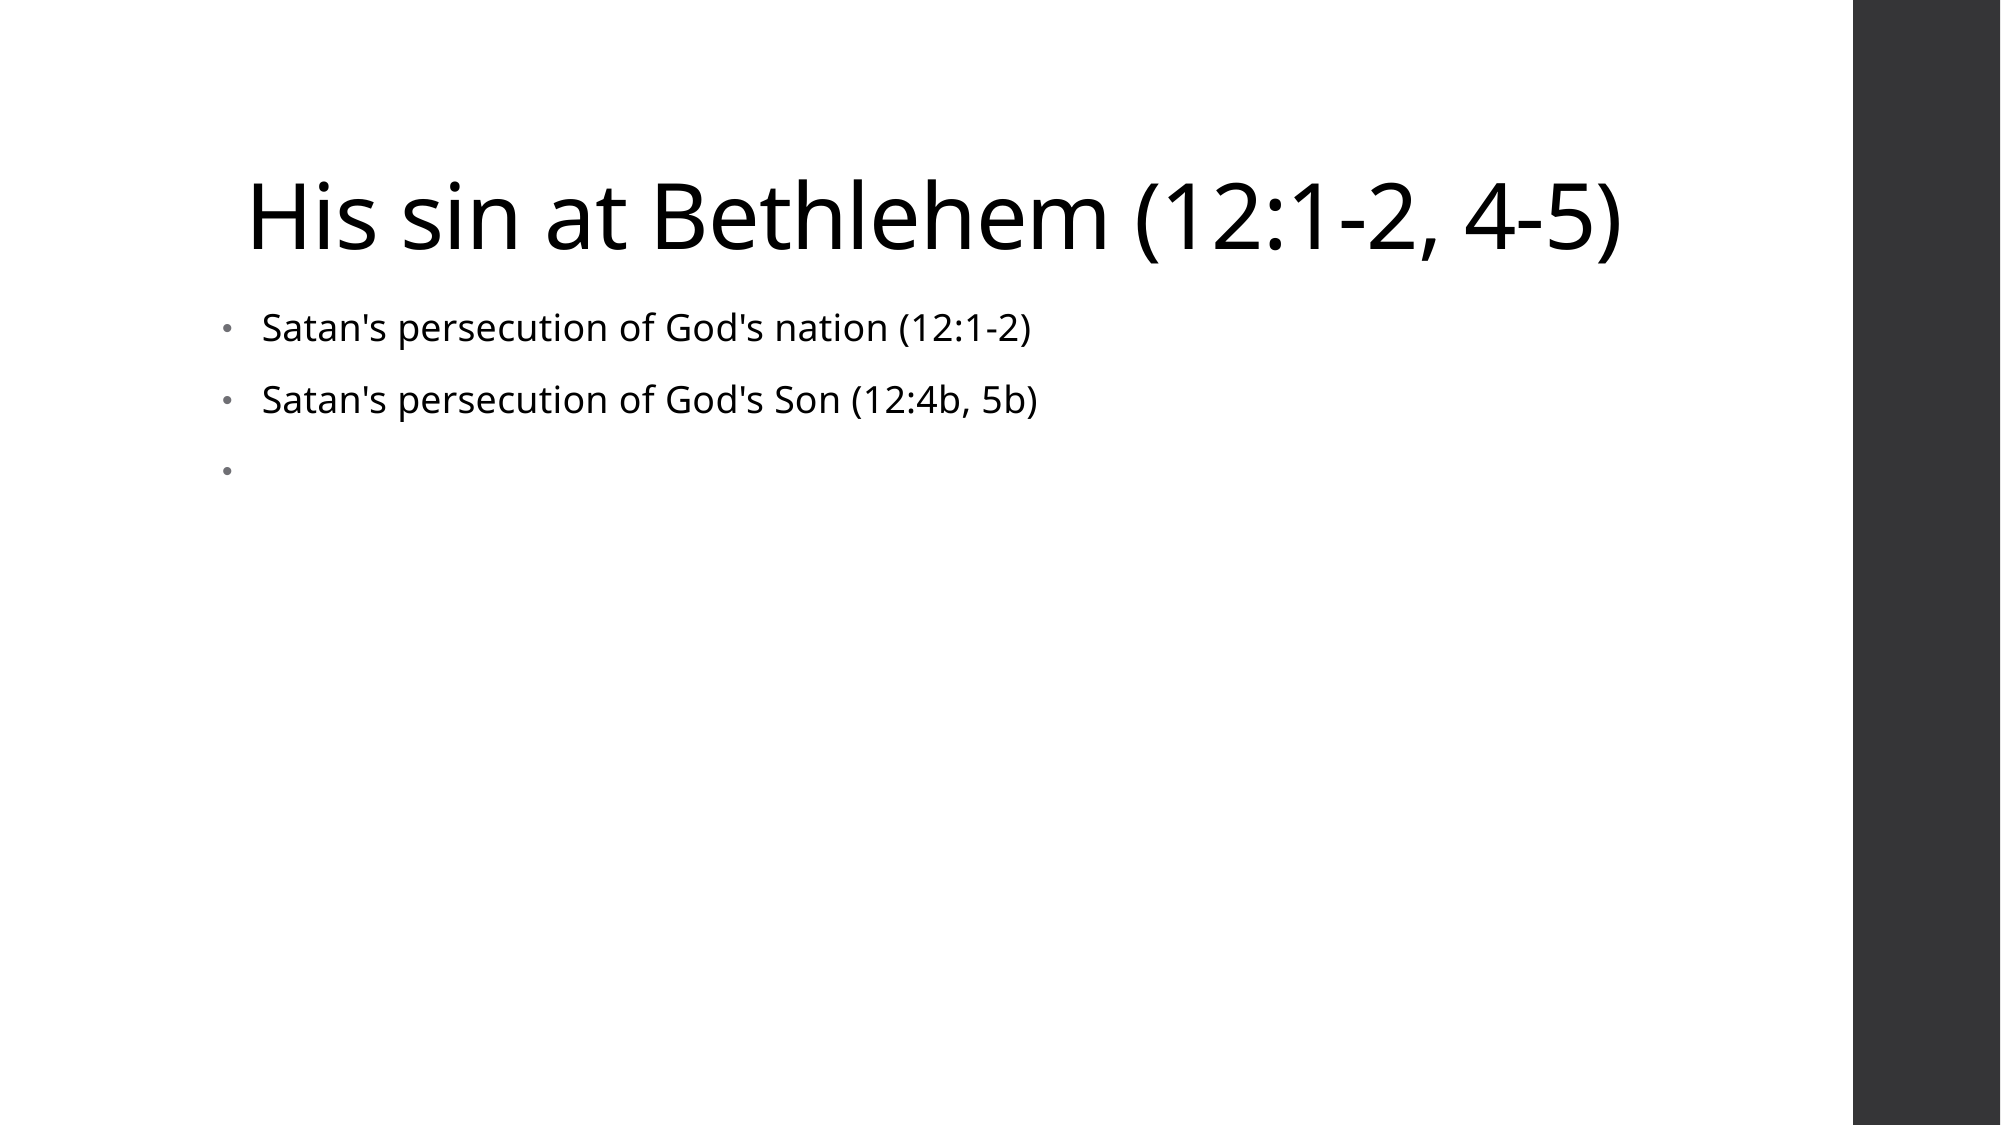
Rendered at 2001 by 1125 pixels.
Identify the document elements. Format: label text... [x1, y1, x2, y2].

list Satan's persecution of God's nation (12:1-2) Satan's persecution of God's Son (12:4b, 5b) [206, 299, 1617, 1014]
title His sin at Bethlehem (12:1-2, 4-5) [206, 60, 1797, 278]
